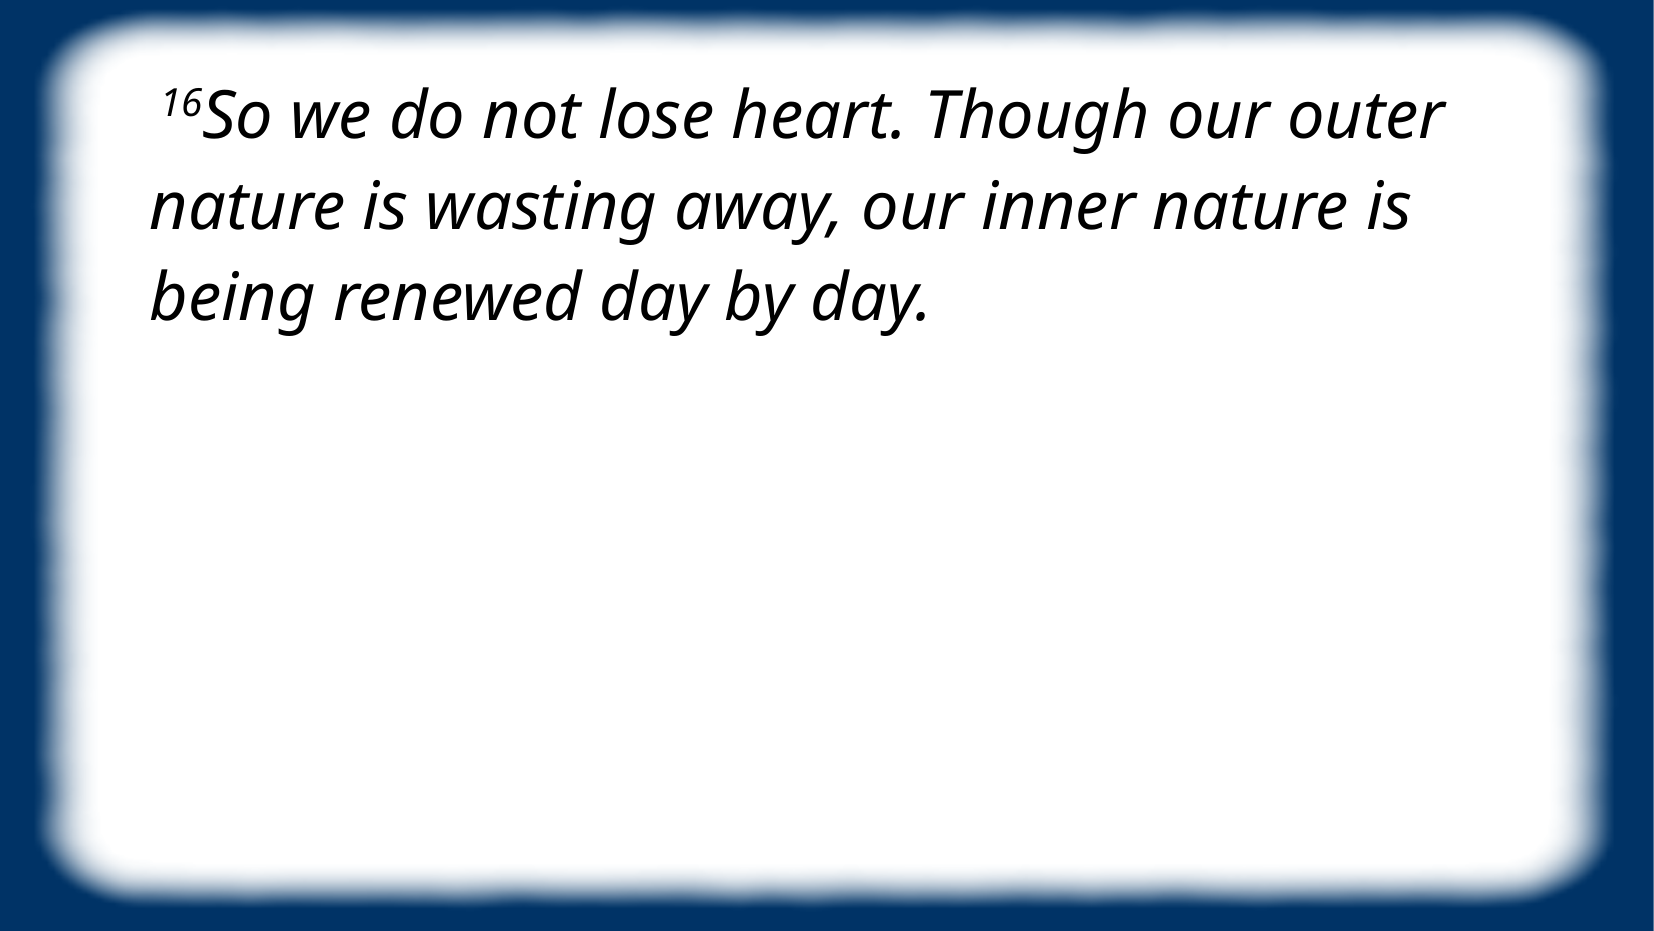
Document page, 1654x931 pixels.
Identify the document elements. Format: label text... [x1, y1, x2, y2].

text_box 16So we do not lose heart. Though our outer nature is wasting away, our inner nature is being renewed day by day. [135, 60, 1516, 346]
picture [0, 0, 1654, 931]
